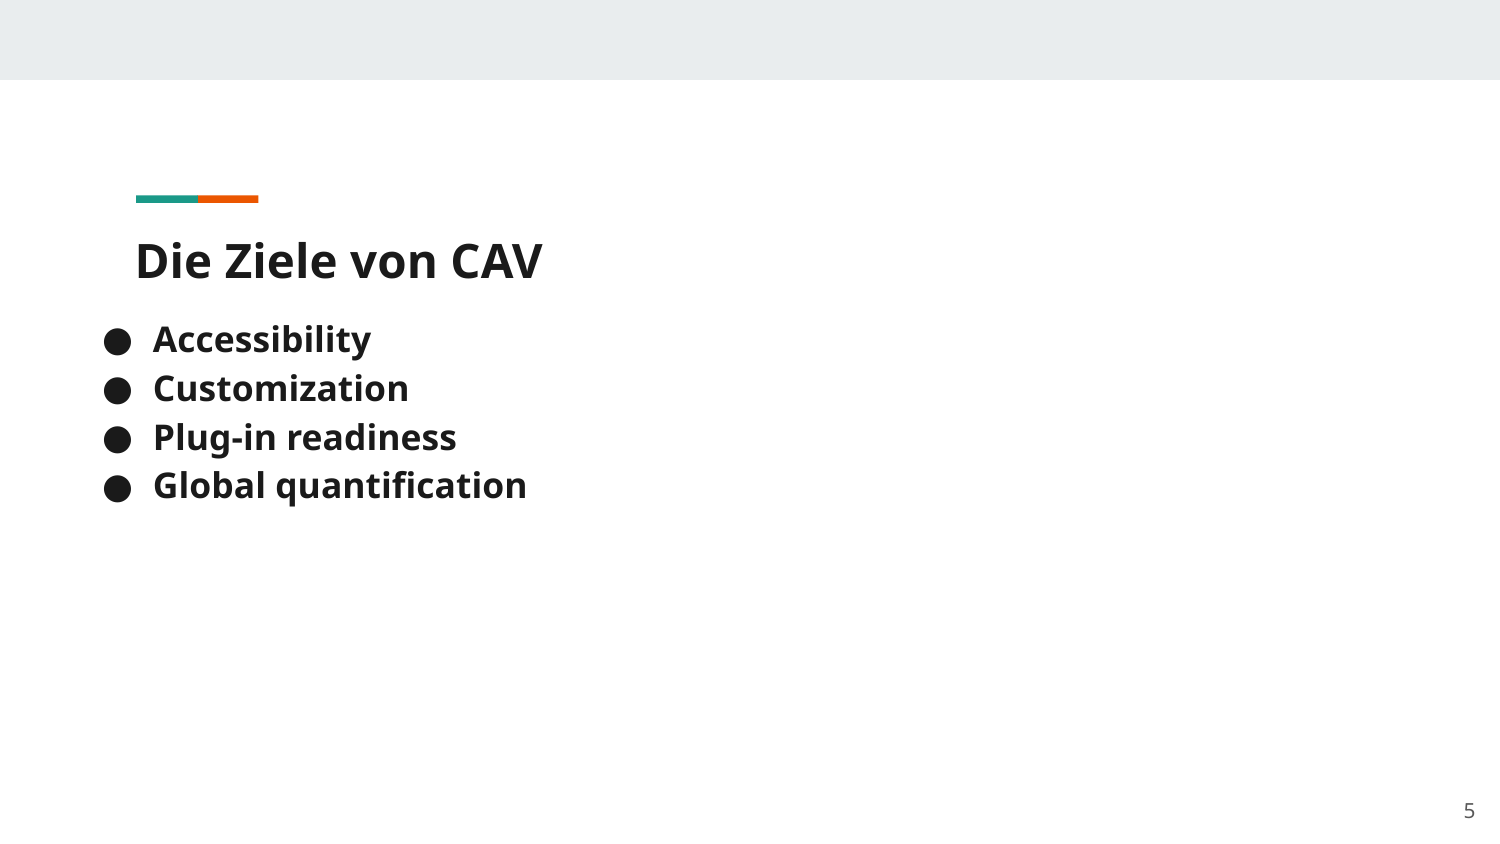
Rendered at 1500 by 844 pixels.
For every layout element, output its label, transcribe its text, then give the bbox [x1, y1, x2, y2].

list Accessibility Customization Plug-in readiness Global quantification [62, 295, 1325, 667]
title Die Ziele von CAV [119, 216, 1381, 305]
slide_number <number> [1400, 779, 1491, 844]
